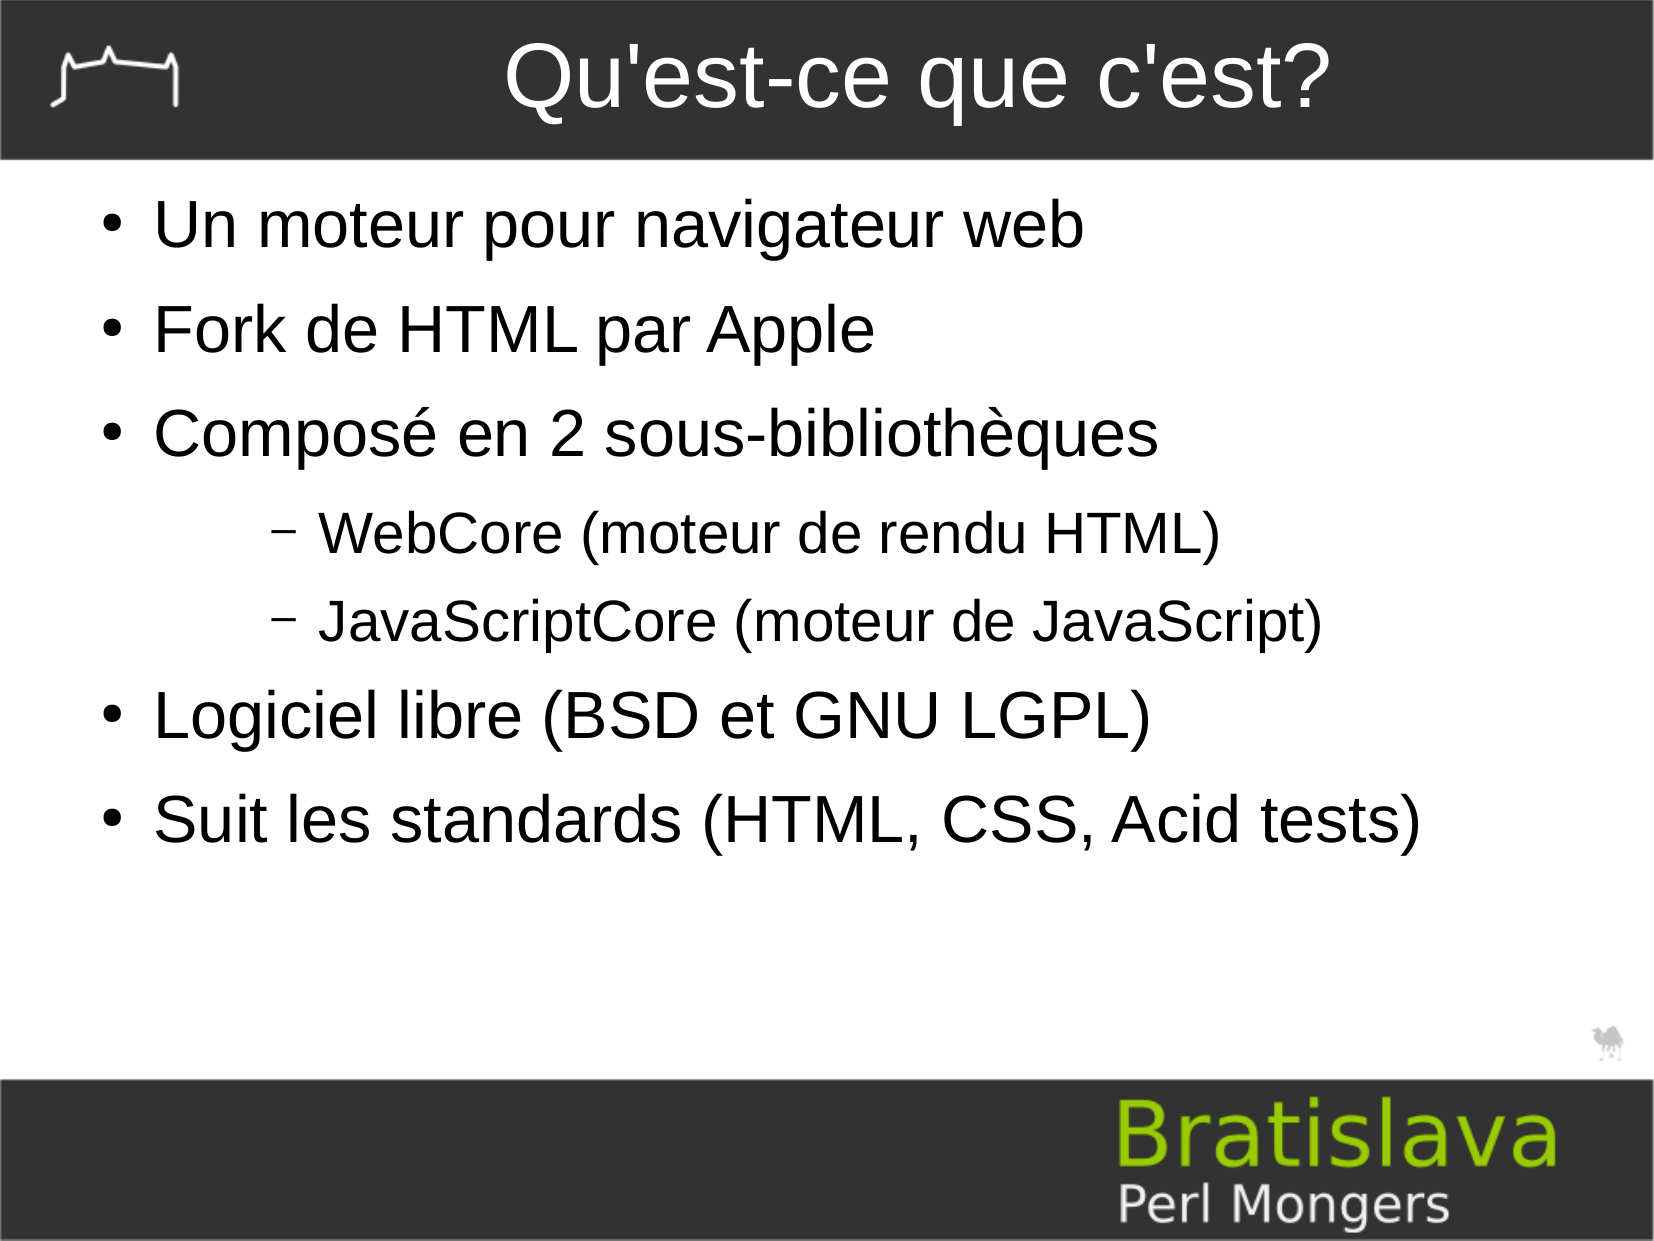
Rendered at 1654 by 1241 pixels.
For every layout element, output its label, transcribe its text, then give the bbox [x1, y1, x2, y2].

list Un moteur pour navigateur web Fork de HTML par Apple Composé en 2 sous-bibliothèques WebCore (moteur de rendu HTML) JavaScriptCore (moteur de JavaScript) Logiciel libre (BSD et GNU LGPL) Suit les standards (HTML, CSS, Acid tests) [82, 187, 1576, 1036]
title Qu'est-ce que c'est? [193, 24, 1645, 128]
picture [0, 0, 1654, 1241]
